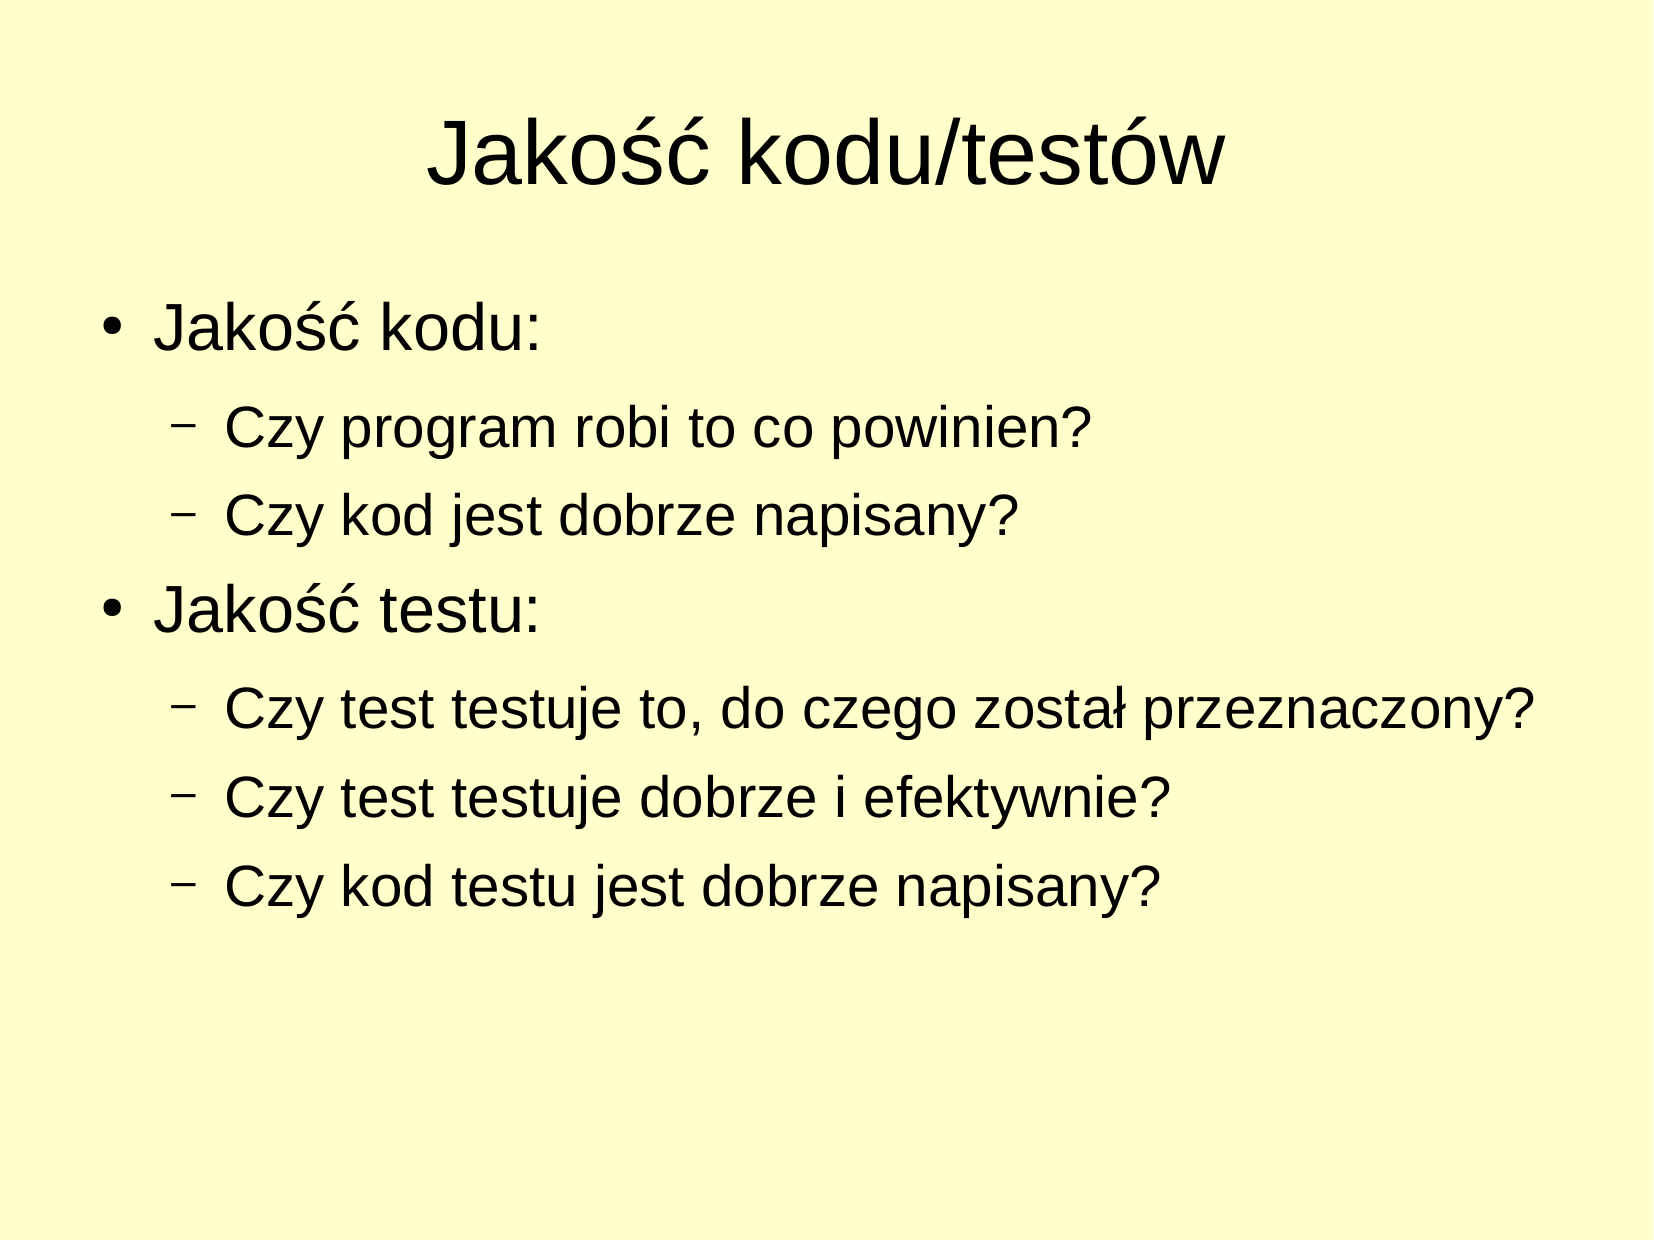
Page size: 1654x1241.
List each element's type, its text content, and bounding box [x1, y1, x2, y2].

title Jakość kodu/testów [82, 49, 1571, 257]
list Jakość kodu: Czy program robi to co powinien? Czy kod jest dobrze napisany? Jakość testu: Czy test testuje to, do czego został przeznaczony? Czy test testuje dobrze i efektywnie? Czy kod testu jest dobrze napisany? [82, 290, 1571, 1109]
